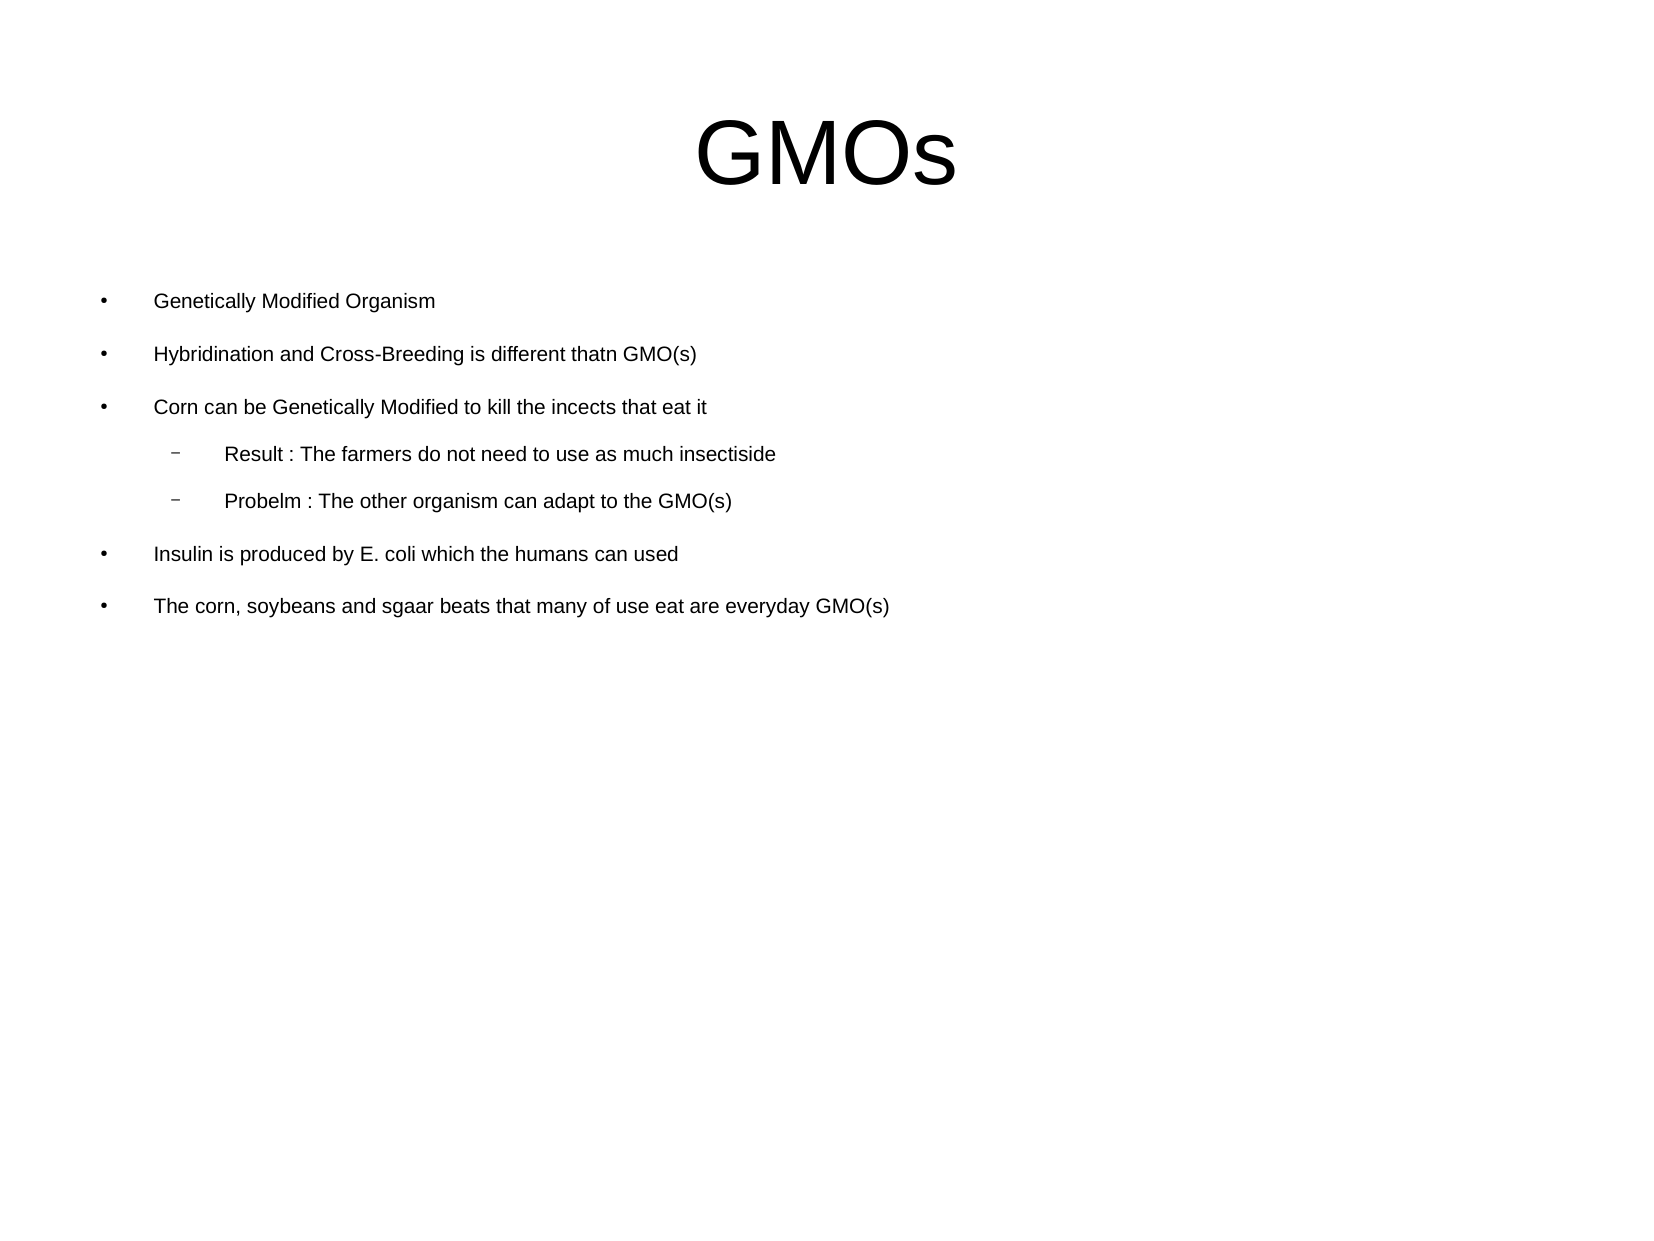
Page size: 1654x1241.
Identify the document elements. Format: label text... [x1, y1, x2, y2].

list Genetically Modified Organism Hybridination and Cross-Breeding is different thatn GMO(s) Corn can be Genetically Modified to kill the incects that eat it Result : The farmers do not need to use as much insectiside Probelm : The other organism can adapt to the GMO(s) Insulin is produced by E. coli which the humans can used The corn, soybeans and sgaar beats that many of use eat are everyday GMO(s) [82, 290, 1571, 1217]
title GMOs [82, 49, 1571, 257]
